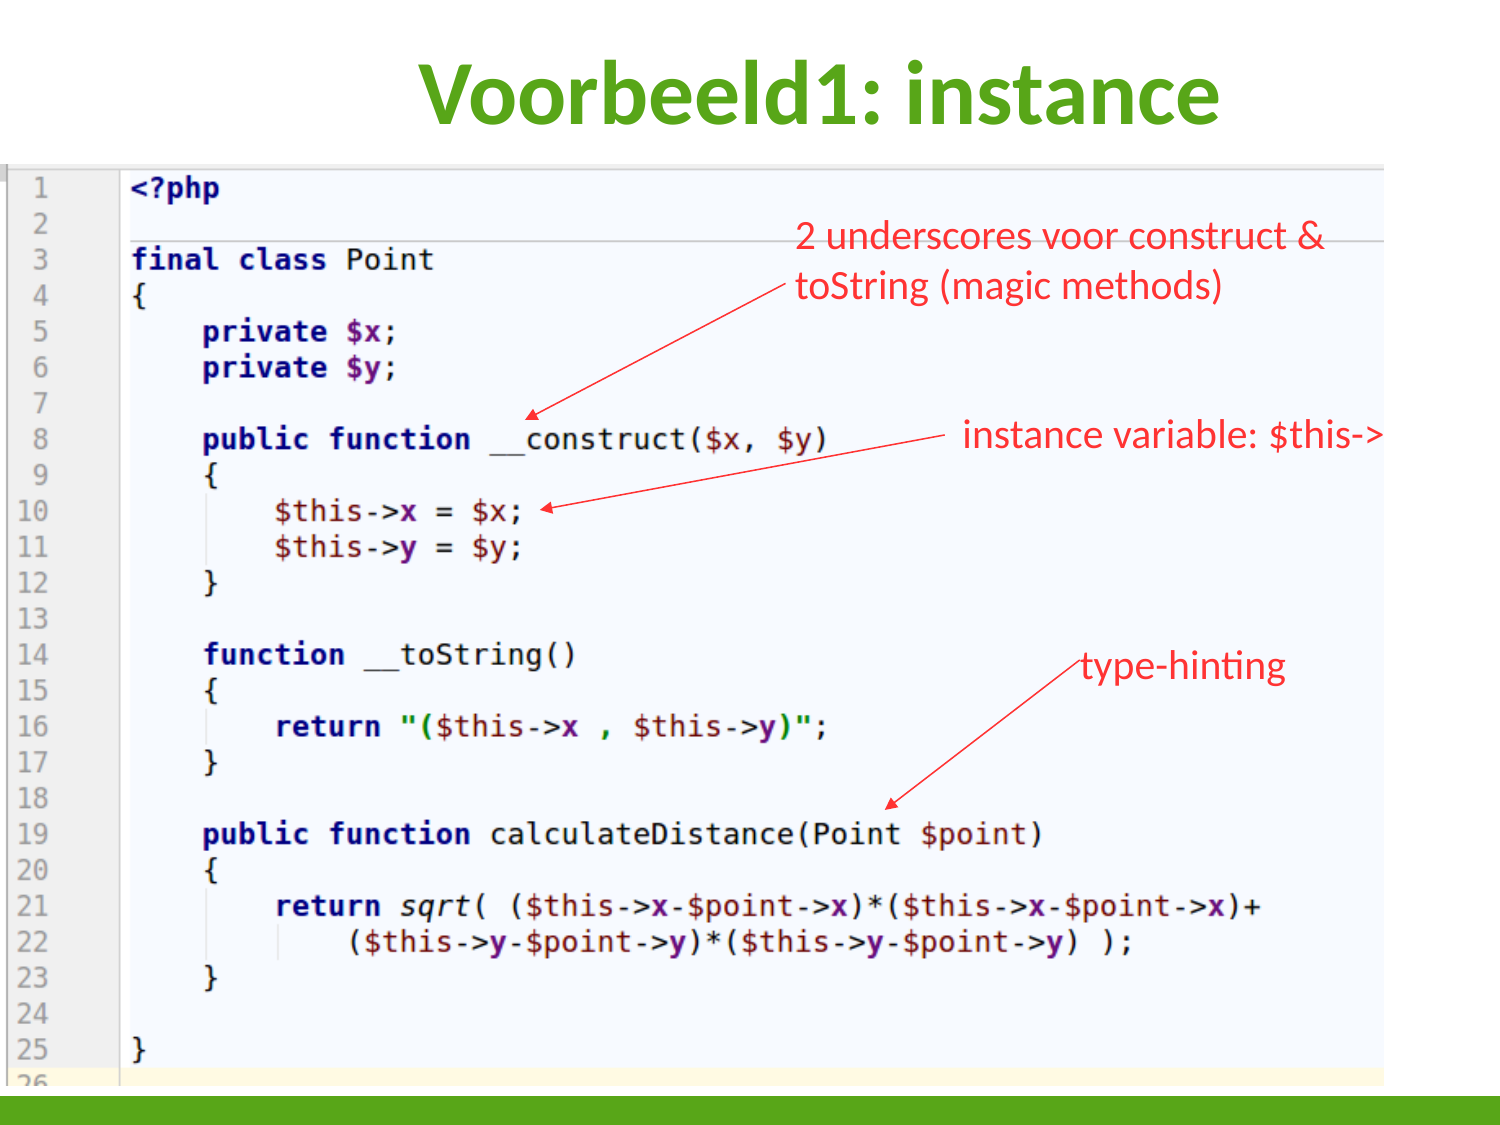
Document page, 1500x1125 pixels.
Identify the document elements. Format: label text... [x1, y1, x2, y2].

text_box type-hinting [1064, 630, 1500, 735]
picture [0, 164, 1384, 1086]
text_box instance variable: $this-> [947, 399, 1500, 504]
text_box 2 underscores voor construct & toString (magic methods) [779, 200, 1365, 365]
text_box Voorbeeld1: instance [201, 24, 1440, 151]
